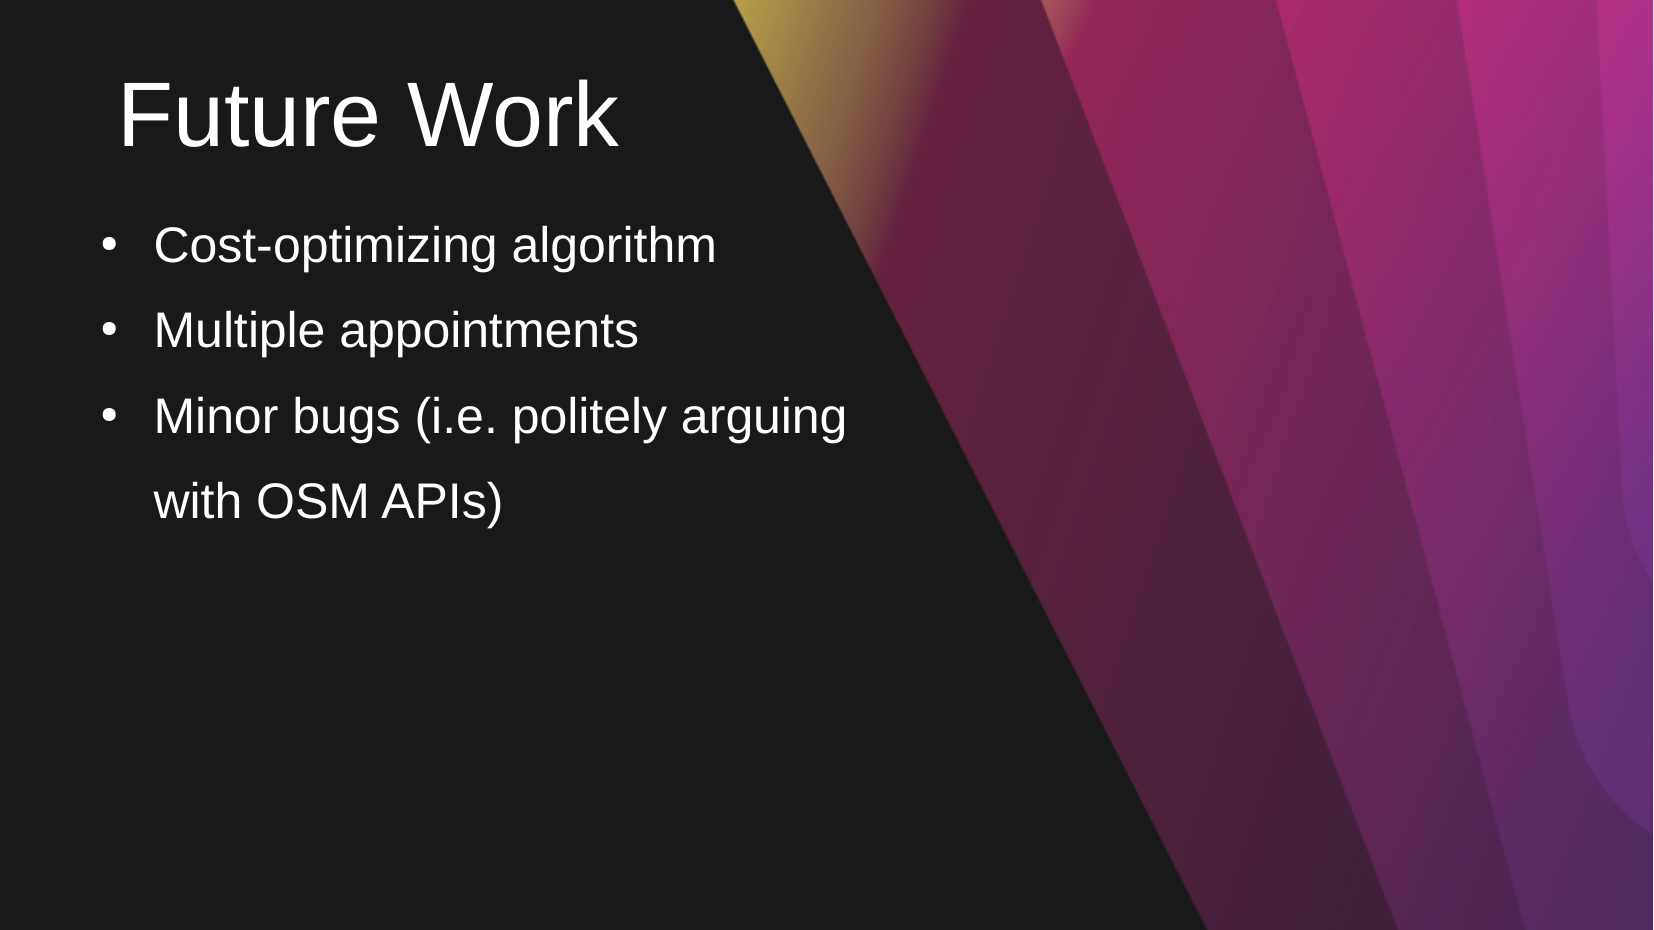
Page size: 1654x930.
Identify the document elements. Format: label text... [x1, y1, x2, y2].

list Cost-optimizing algorithm Multiple appointments Minor bugs (i.e. politely arguing with OSM APIs) [82, 217, 1571, 757]
picture [0, 0, 1654, 930]
title Future Work [0, 37, 1113, 193]
